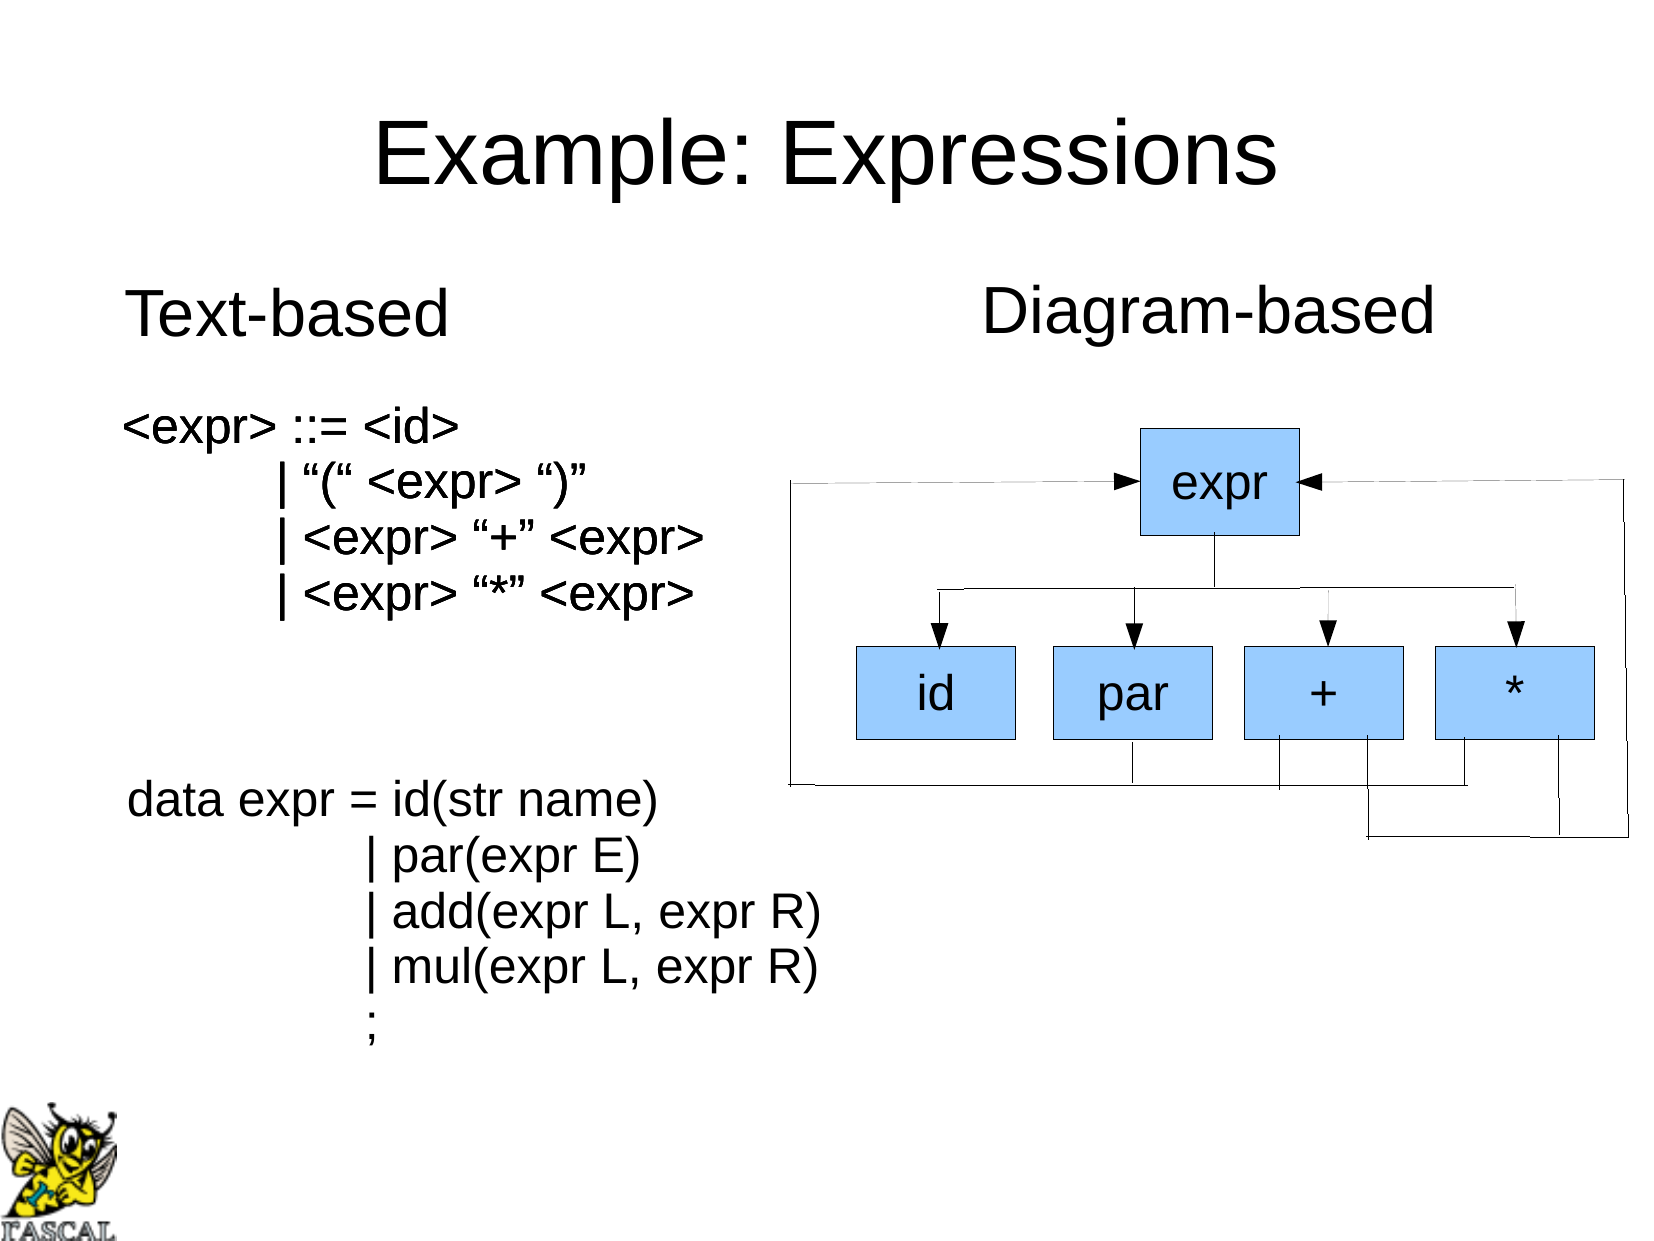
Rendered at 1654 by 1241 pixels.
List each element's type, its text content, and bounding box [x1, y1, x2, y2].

title Example: Expressions [82, 49, 1571, 257]
text_box par [1053, 646, 1213, 740]
text_box expr [1140, 428, 1300, 536]
text_box Diagram-based [966, 266, 1454, 356]
text_box * [1435, 646, 1595, 740]
text_box <expr> ::= <id> | “(“ <expr> “)” | <expr> “+” <expr> | <expr> “*” <expr> [107, 390, 738, 640]
picture [0, 1102, 112, 1241]
text_box id [856, 646, 1016, 740]
text_box data expr = id(str name) | par(expr E) | add(expr L, expr R) | mul(expr L, expr R) ; [112, 764, 997, 1241]
text_box Text-based [109, 268, 467, 359]
text_box + [1244, 646, 1404, 740]
